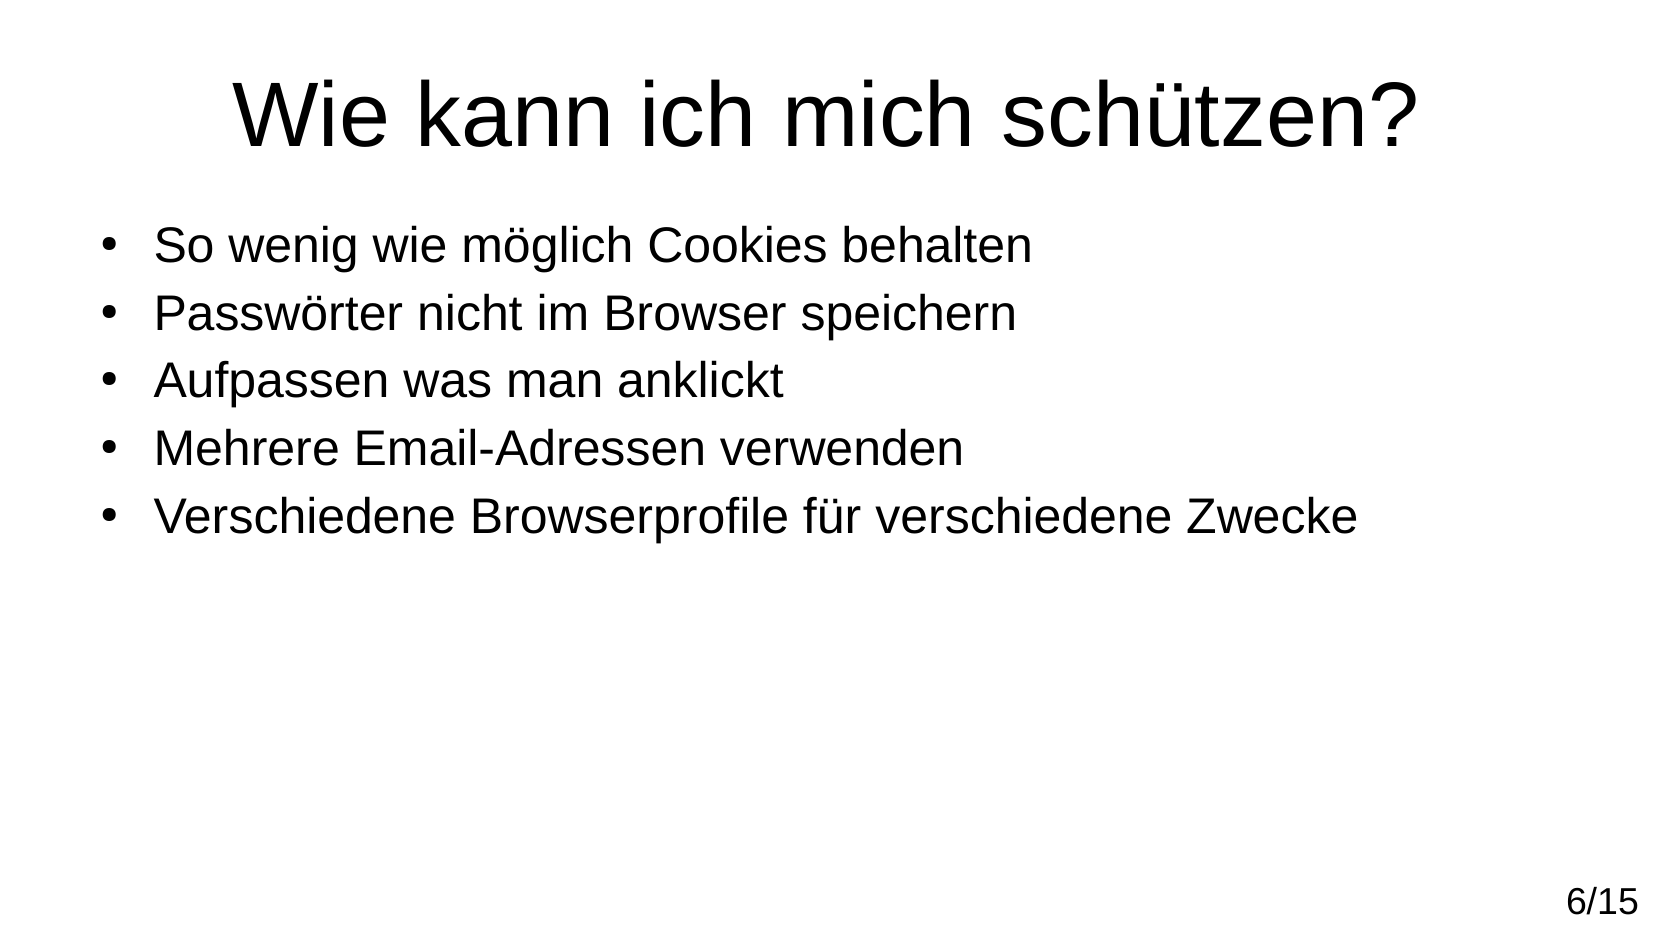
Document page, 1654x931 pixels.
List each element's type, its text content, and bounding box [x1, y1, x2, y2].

title Wie kann ich mich schützen? [82, 37, 1571, 193]
list So wenig wie möglich Cookies behalten Passwörter nicht im Browser speichern Aufpassen was man anklickt Mehrere Email-Adressen verwenden Verschiedene Browserprofile für verschiedene Zwecke [82, 217, 1571, 758]
text_box 6/15 [1551, 873, 1654, 931]
